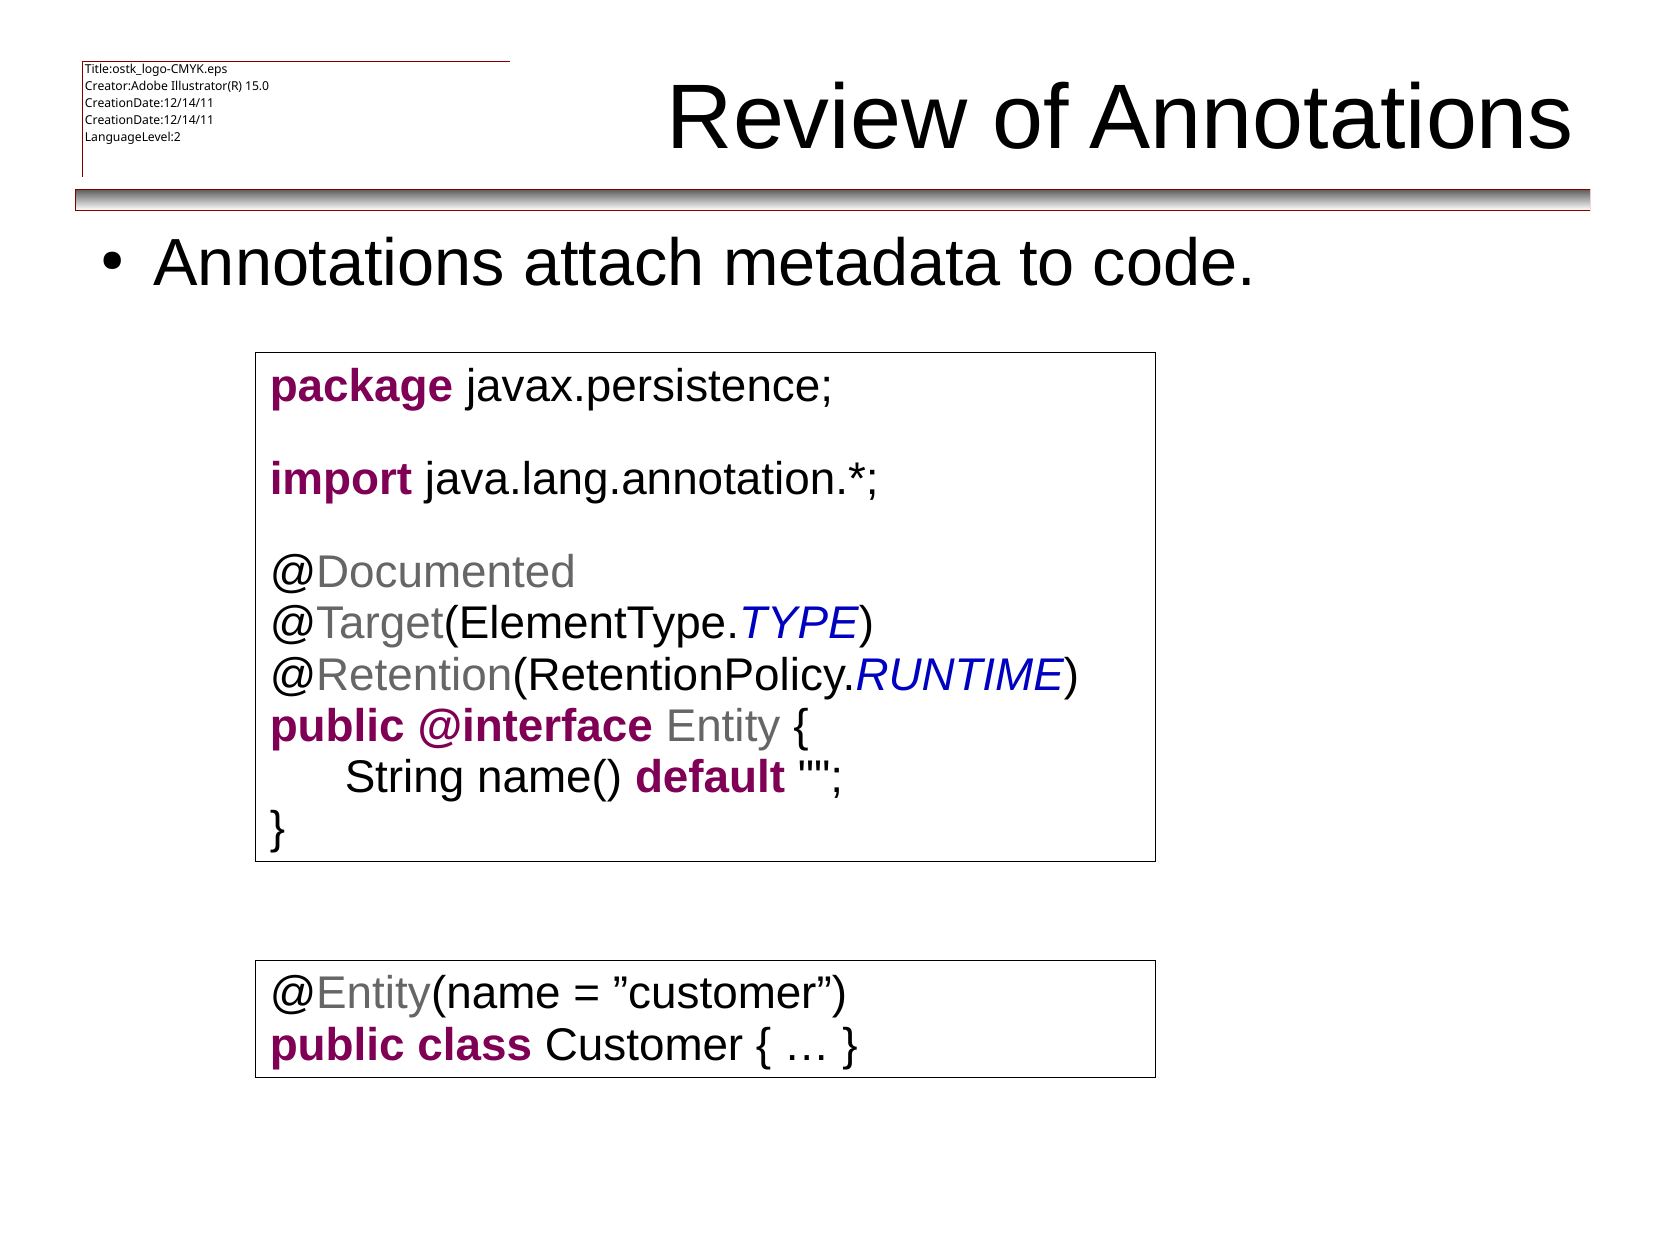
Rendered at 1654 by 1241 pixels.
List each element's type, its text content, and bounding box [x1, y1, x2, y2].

text_box package javax.persistence; import java.lang.annotation.*; @Documented @Target(ElementType.TYPE) @Retention(RetentionPolicy.RUNTIME) public @interface Entity { String name() default ""; } [255, 352, 1156, 862]
title Review of Annotations [529, 65, 1576, 169]
text_box @Entity(name = ”customer”) public class Customer { … } [255, 960, 1156, 1078]
list Annotations attach metadata to code. [82, 225, 1538, 1111]
